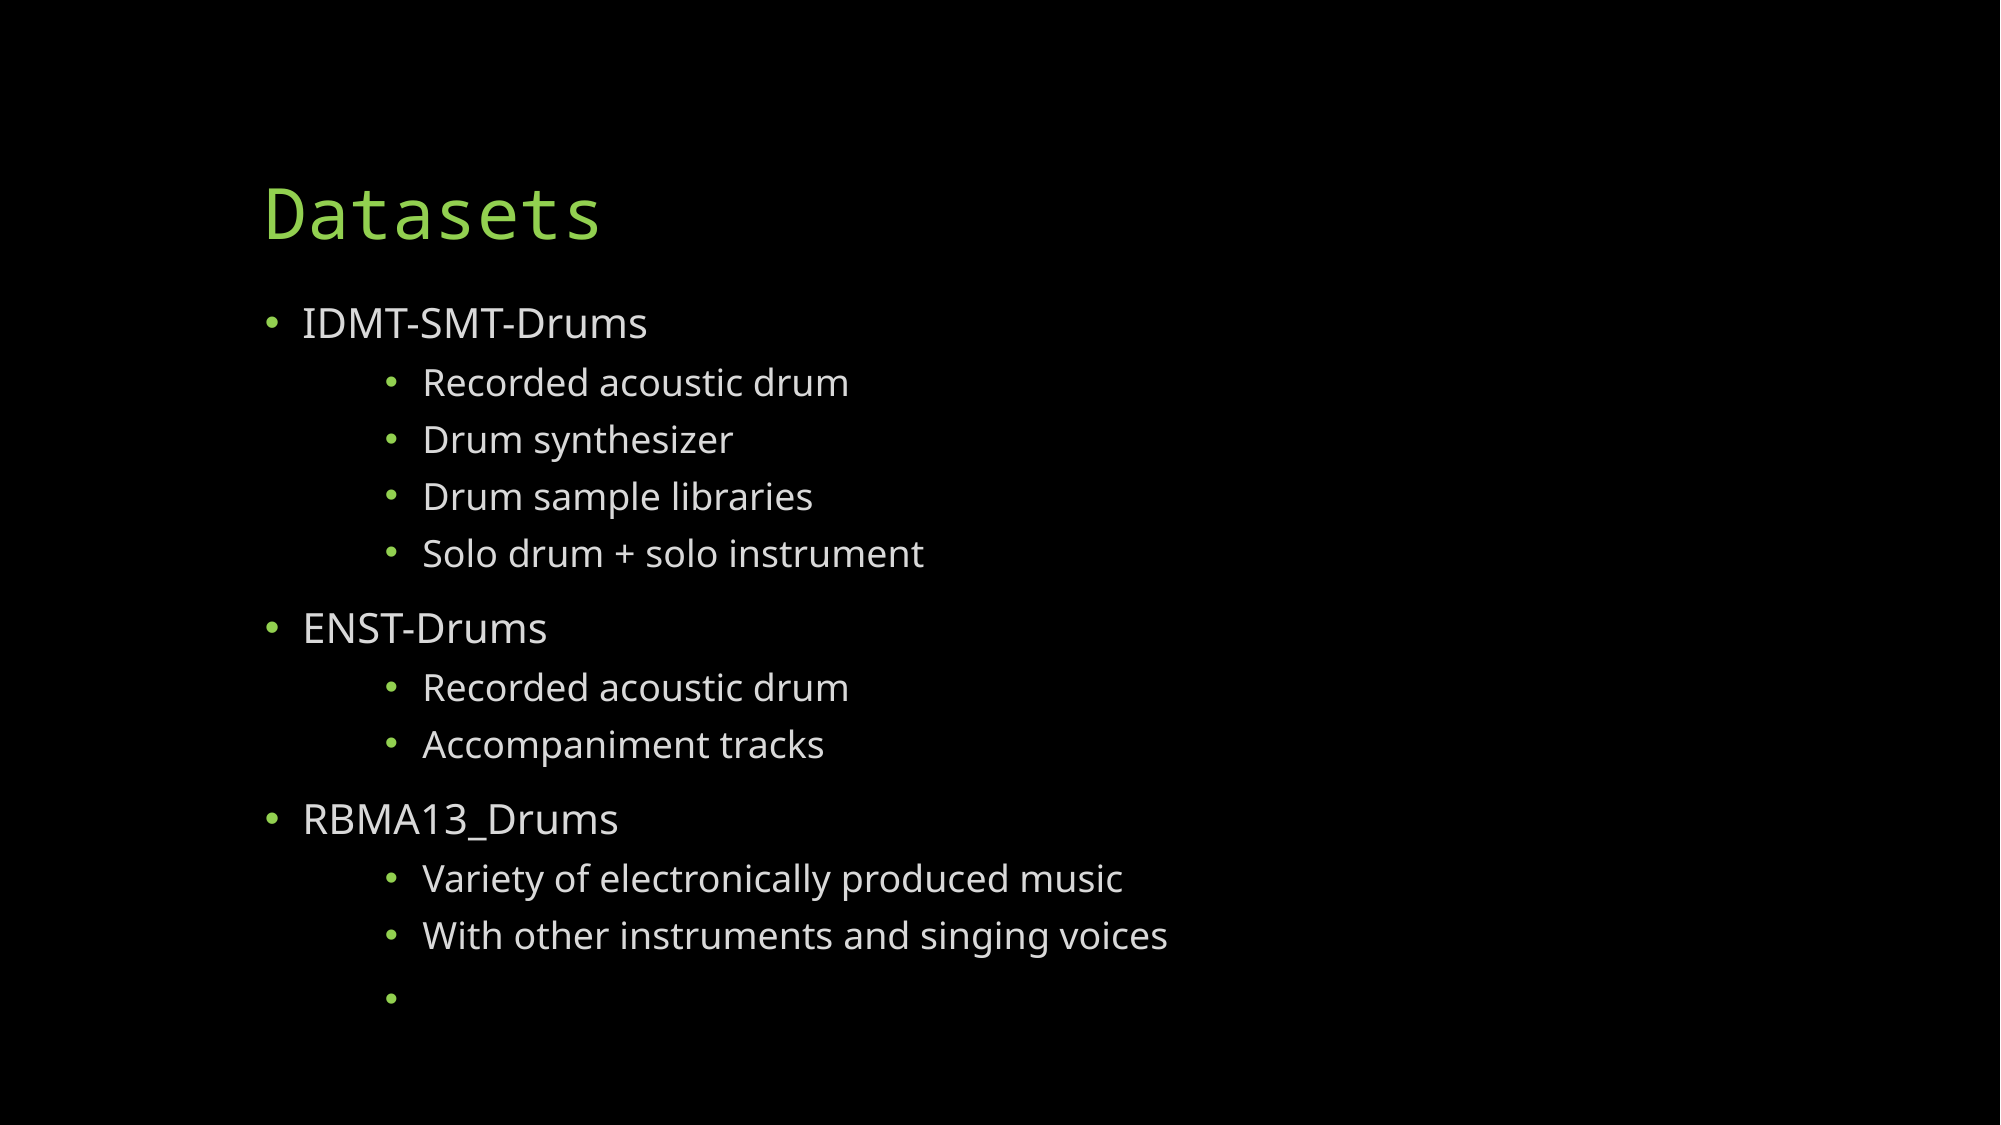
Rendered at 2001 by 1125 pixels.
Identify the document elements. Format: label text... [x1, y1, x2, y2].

title Datasets [249, 75, 1750, 263]
list IDMT-SMT-Drums Recorded acoustic drum Drum synthesizer Drum sample libraries Solo drum + solo instrument ENST-Drums Recorded acoustic drum Accompaniment tracks RBMA13_Drums Variety of electronically produced music With other instruments and singing voices [249, 299, 1831, 1000]
